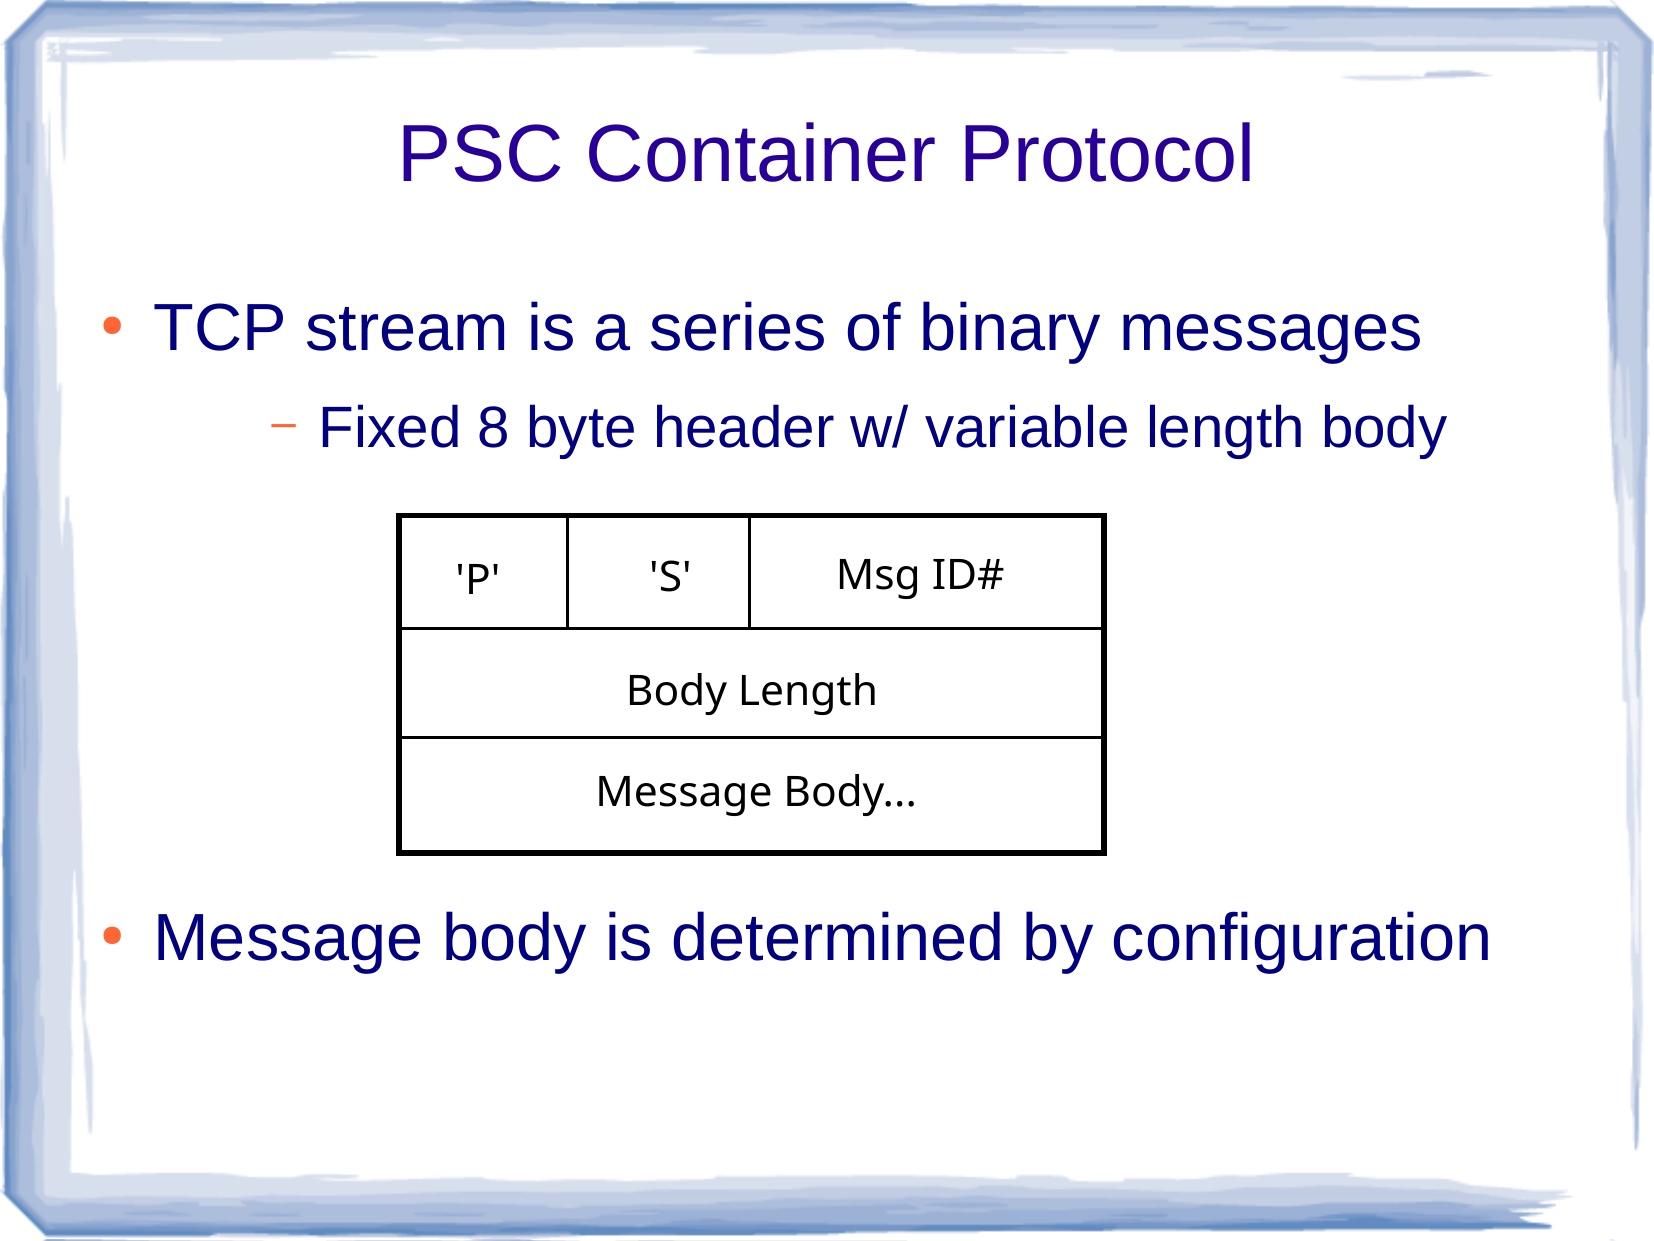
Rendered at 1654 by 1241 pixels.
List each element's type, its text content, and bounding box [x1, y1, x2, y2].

picture [0, 0, 1654, 1241]
list TCP stream is a series of binary messages Fixed 8 byte header w/ variable length body Message body is determined by configuration [82, 290, 1538, 995]
title PSC Container Protocol [82, 49, 1571, 257]
